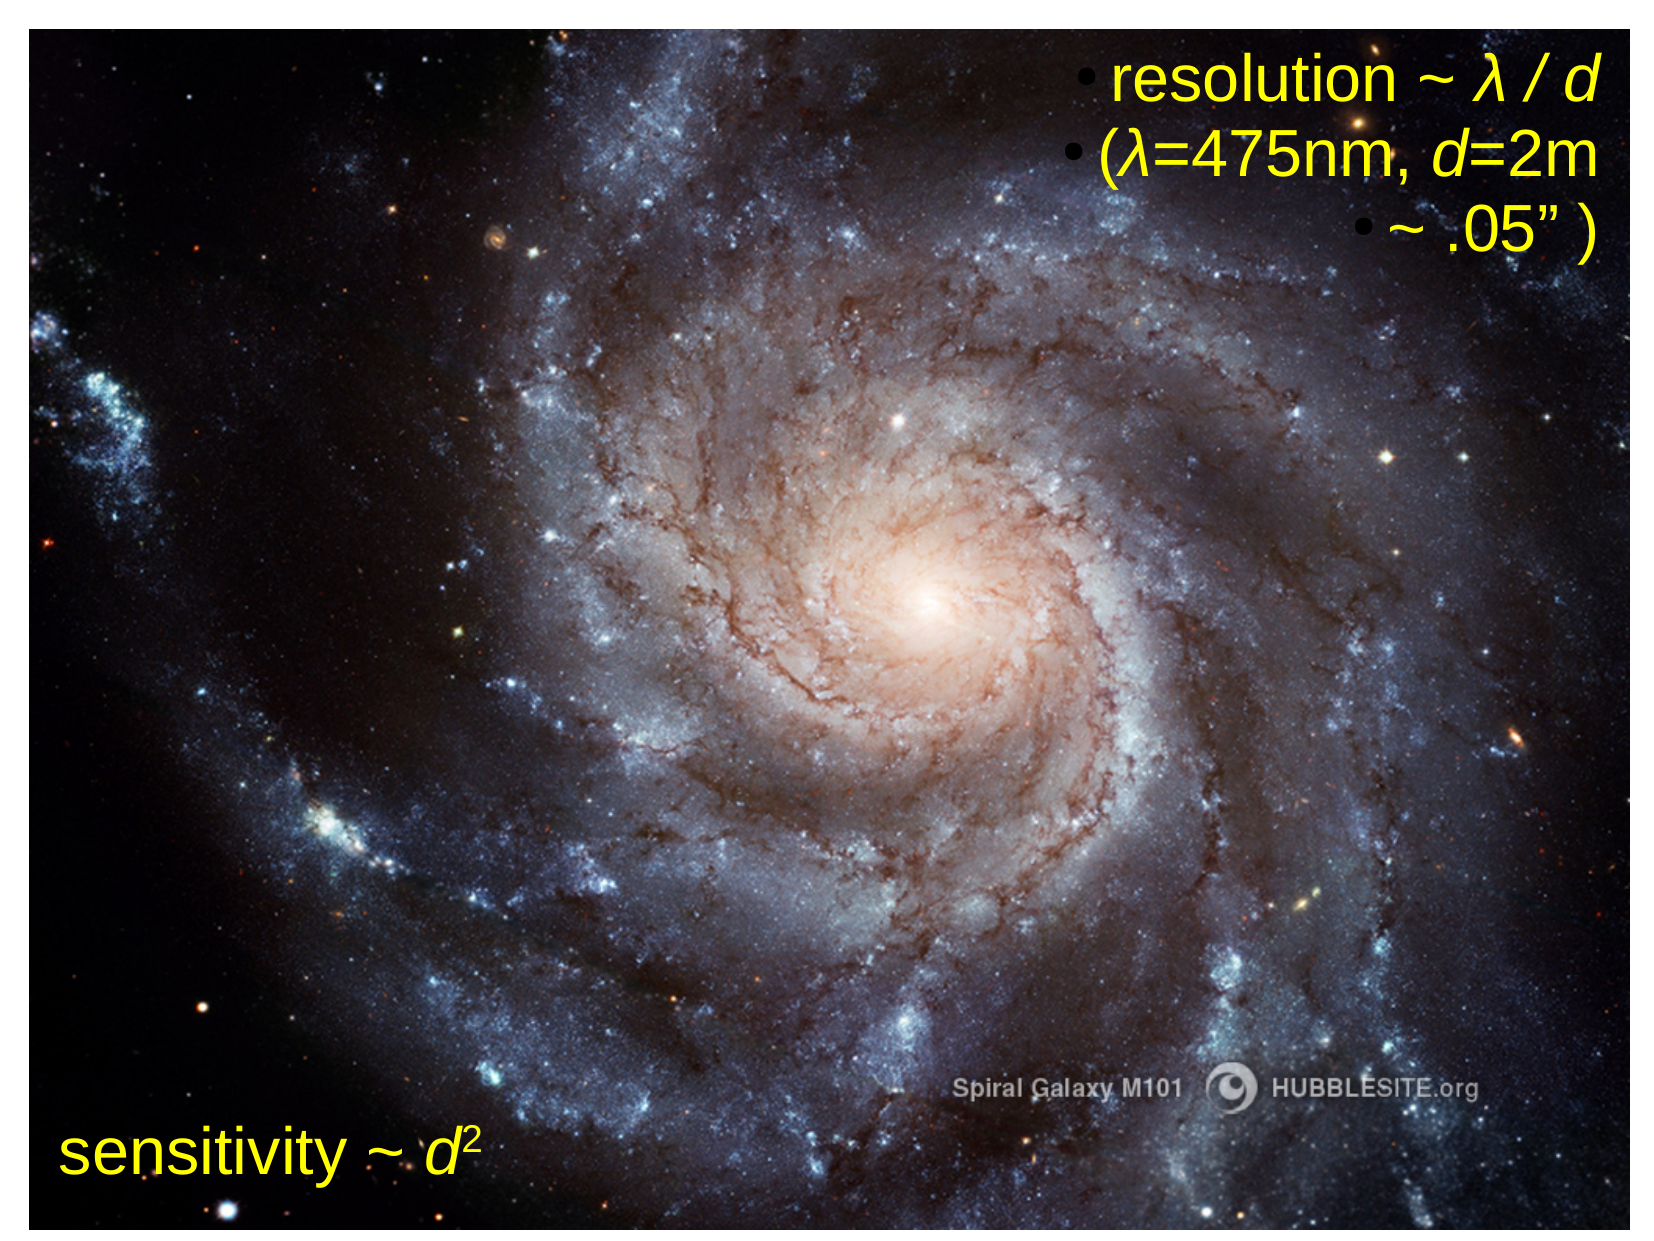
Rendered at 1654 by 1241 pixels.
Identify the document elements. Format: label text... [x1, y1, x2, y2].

picture [29, 29, 1630, 1230]
subtitle resolution ~ λ / d (λ=475nm, d=2m ~ .05” ) [885, 41, 1601, 266]
text_box sensitivity ~ d2 [59, 1092, 591, 1211]
